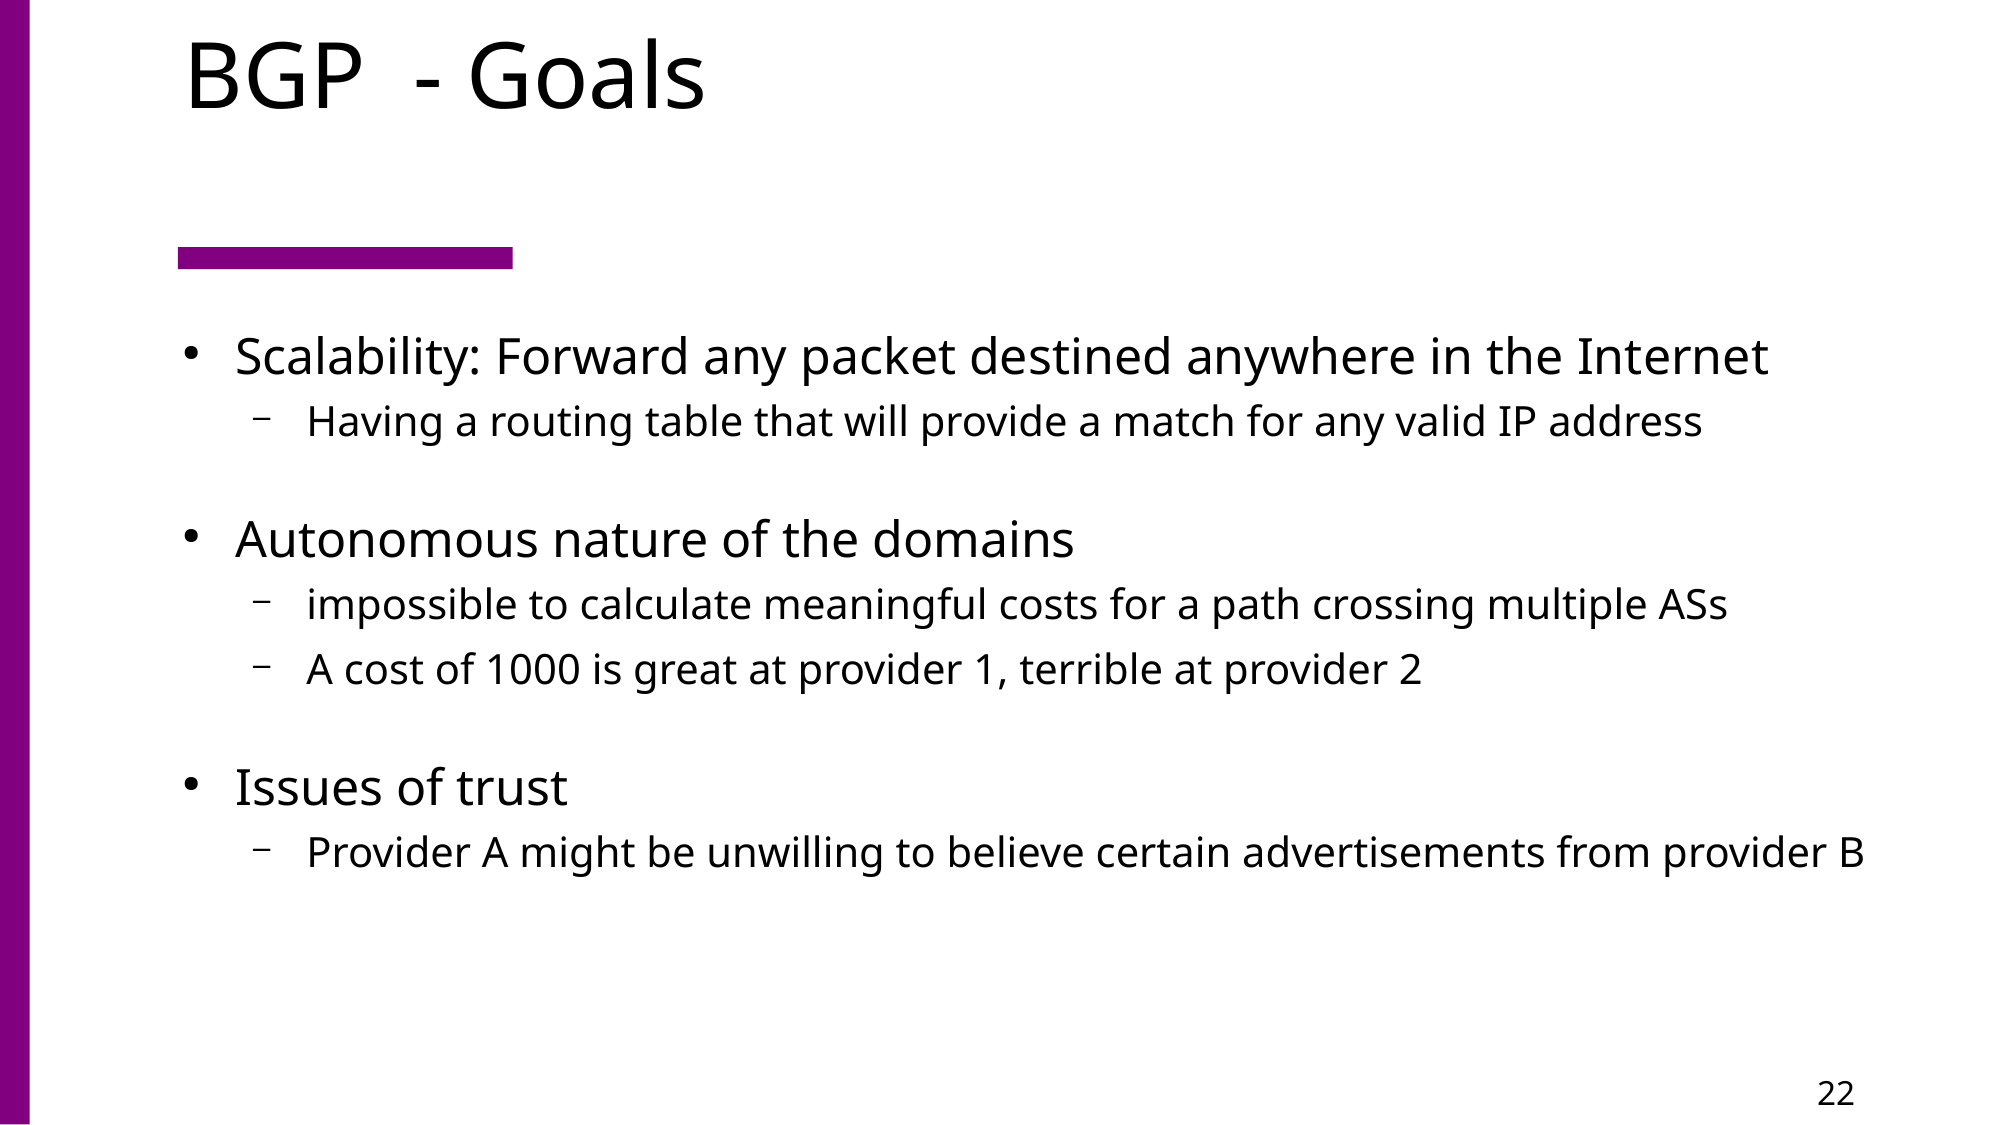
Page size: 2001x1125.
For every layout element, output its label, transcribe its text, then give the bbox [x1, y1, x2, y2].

list Scalability: Forward any packet destined anywhere in the Internet Having a routing table that will provide a match for any valid IP address Autonomous nature of the domains impossible to calculate meaningful costs for a path crossing multiple ASs A cost of 1000 is great at provider 1, terrible at provider 2 Issues of trust Provider A might be unwilling to believe certain advertisements from provider B [149, 184, 1959, 1024]
title BGP - Goals [133, 9, 1946, 135]
